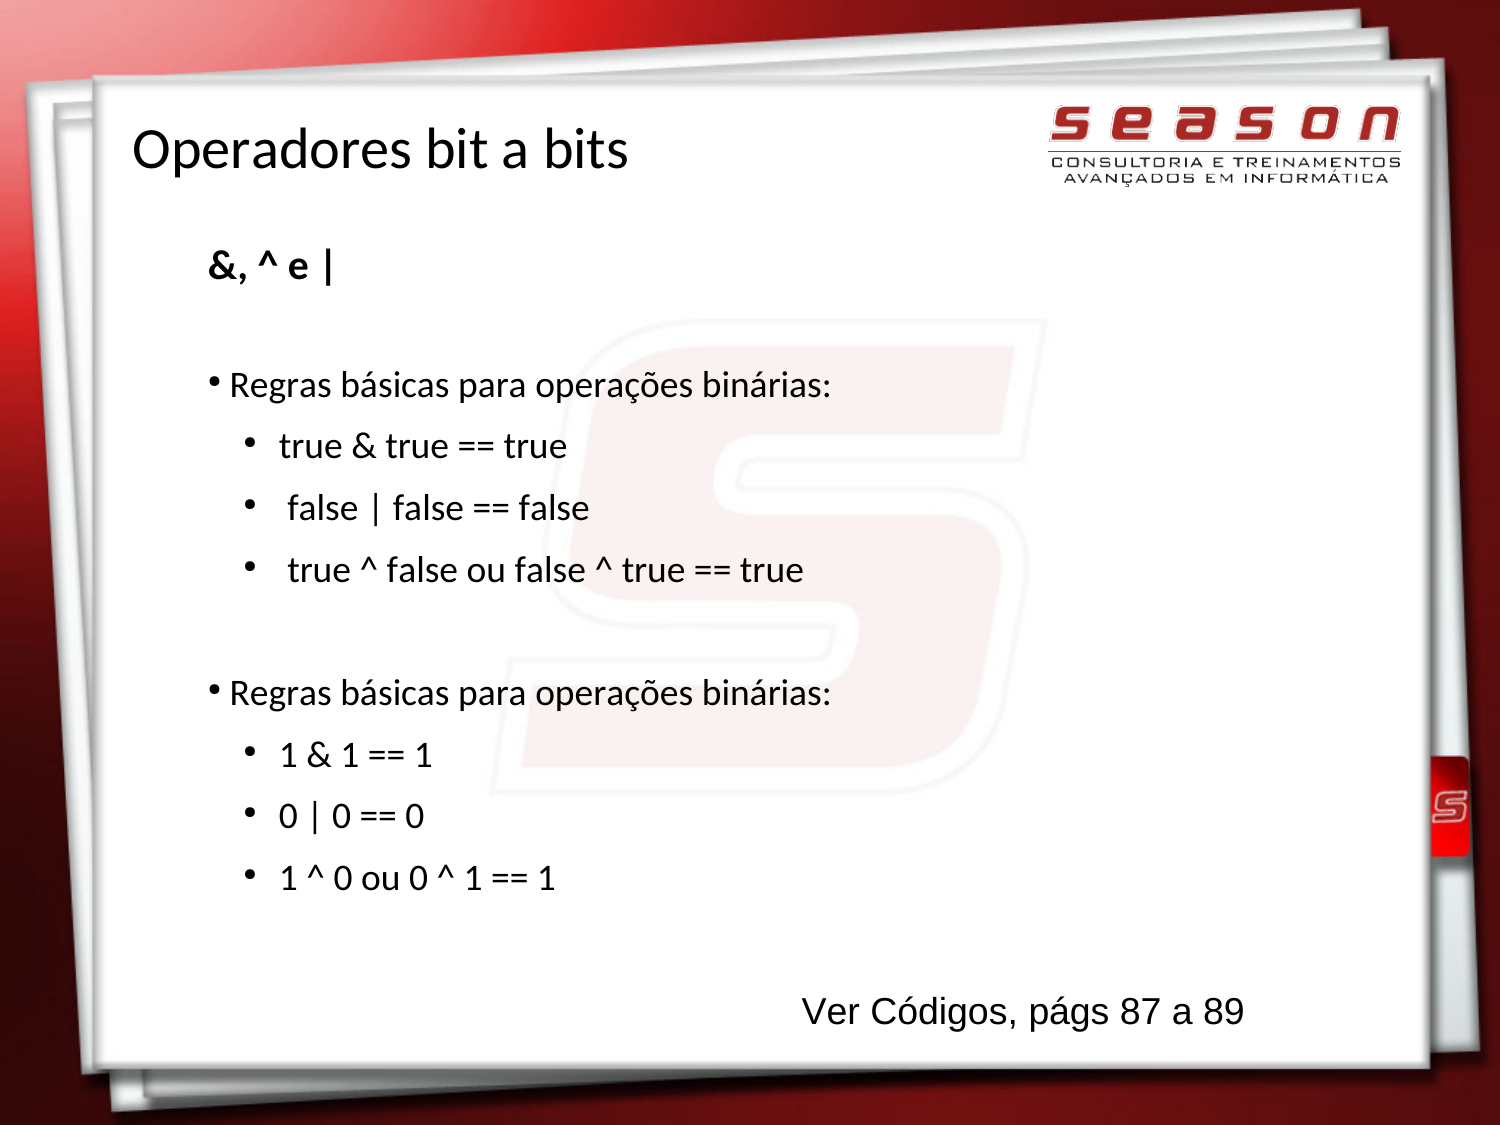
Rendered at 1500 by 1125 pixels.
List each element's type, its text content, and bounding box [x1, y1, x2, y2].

text_box &, ^ e | [207, 231, 1328, 296]
title Operadores bit a bits [118, 33, 1394, 257]
text_box Ver Códigos, págs 87 a 89 [786, 979, 1260, 1040]
text_box Regras básicas para operações binárias: true & true == true false | false == false true ^ false ou false ^ true == true Regras básicas para operações binárias: 1 & 1 == 1 0 | 0 == 0 1 ^ 0 ou 0 ^ 1 == 1 [207, 359, 1328, 960]
picture [0, 0, 1500, 1125]
